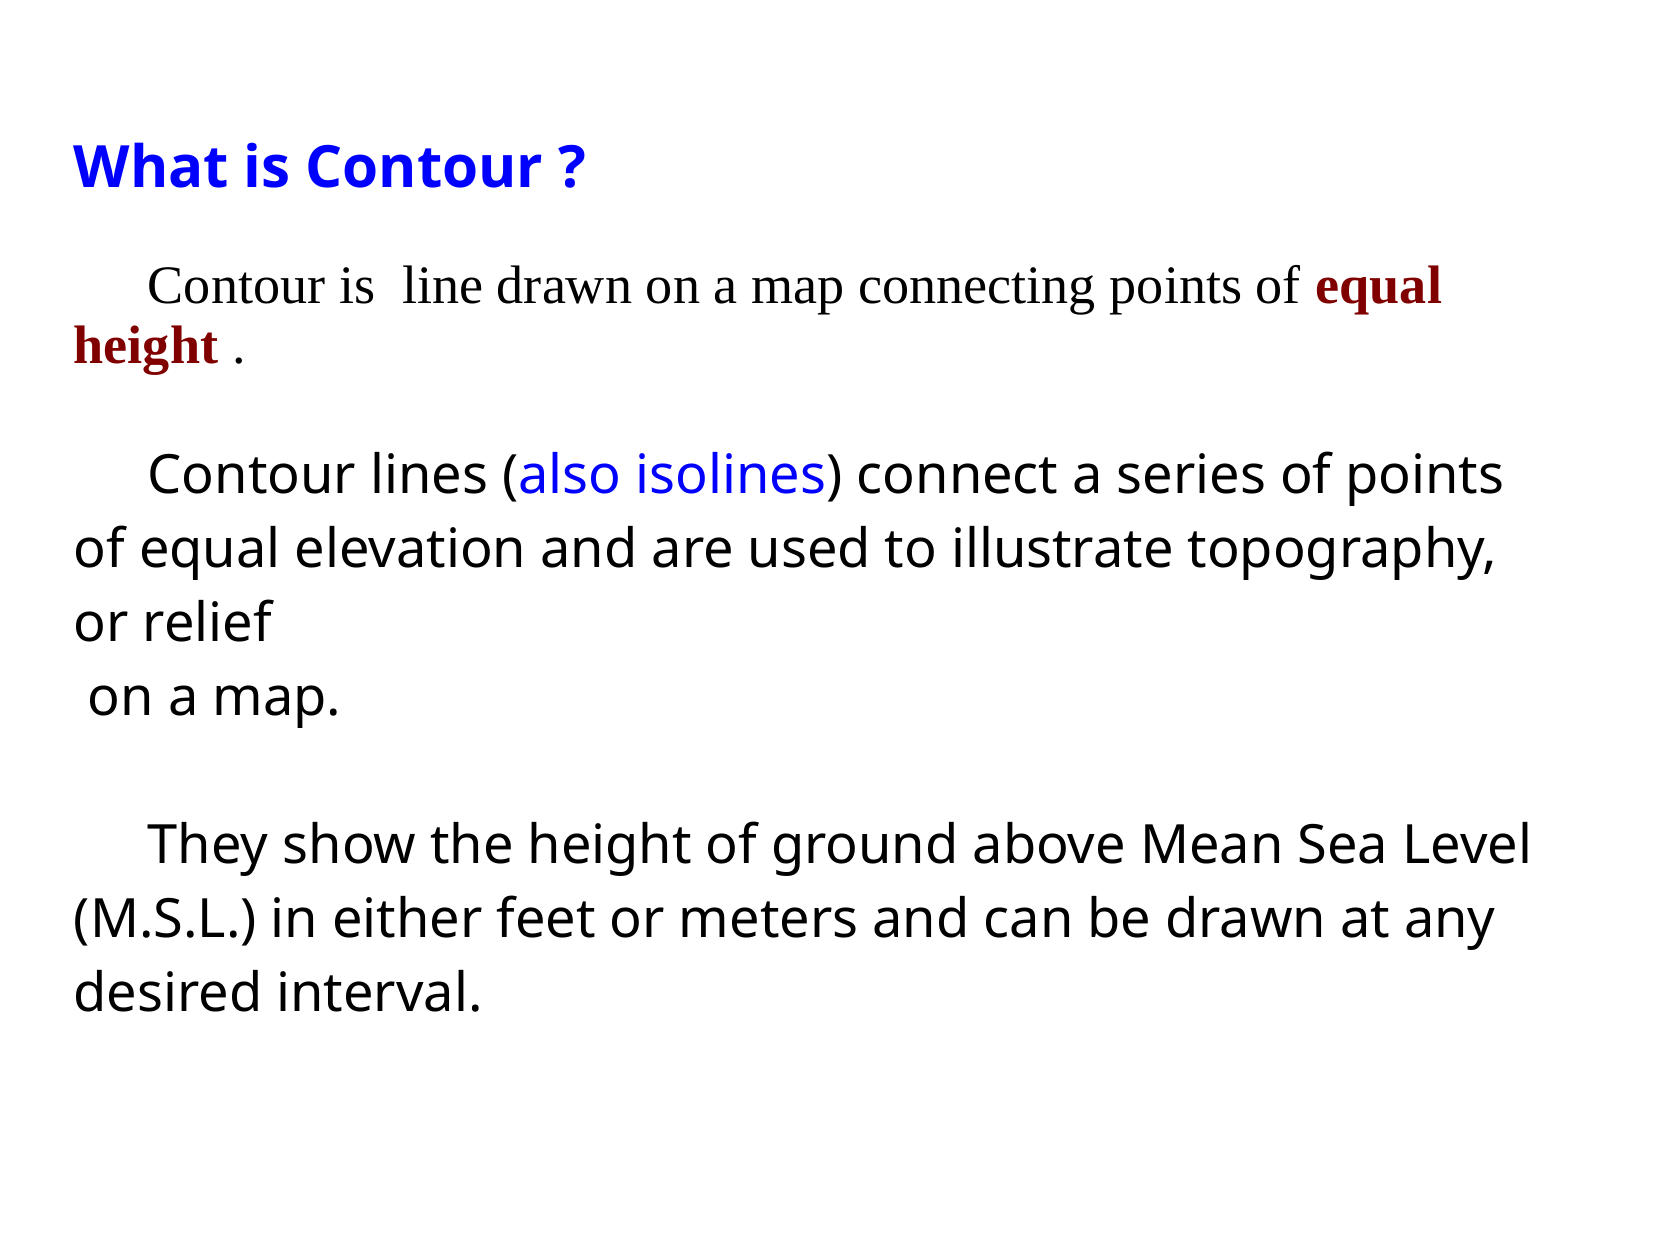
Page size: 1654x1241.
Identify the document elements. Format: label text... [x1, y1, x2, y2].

text_box What is Contour ? Contour is line drawn on a map connecting points of equal height . Contour lines (also isolines) connect a series of points of equal elevation and are used to illustrate topography, or relief on a map. They show the height of ground above Mean Sea Level (M.S.L.) in either feet or meters and can be drawn at any desired interval. [59, 118, 1565, 1152]
